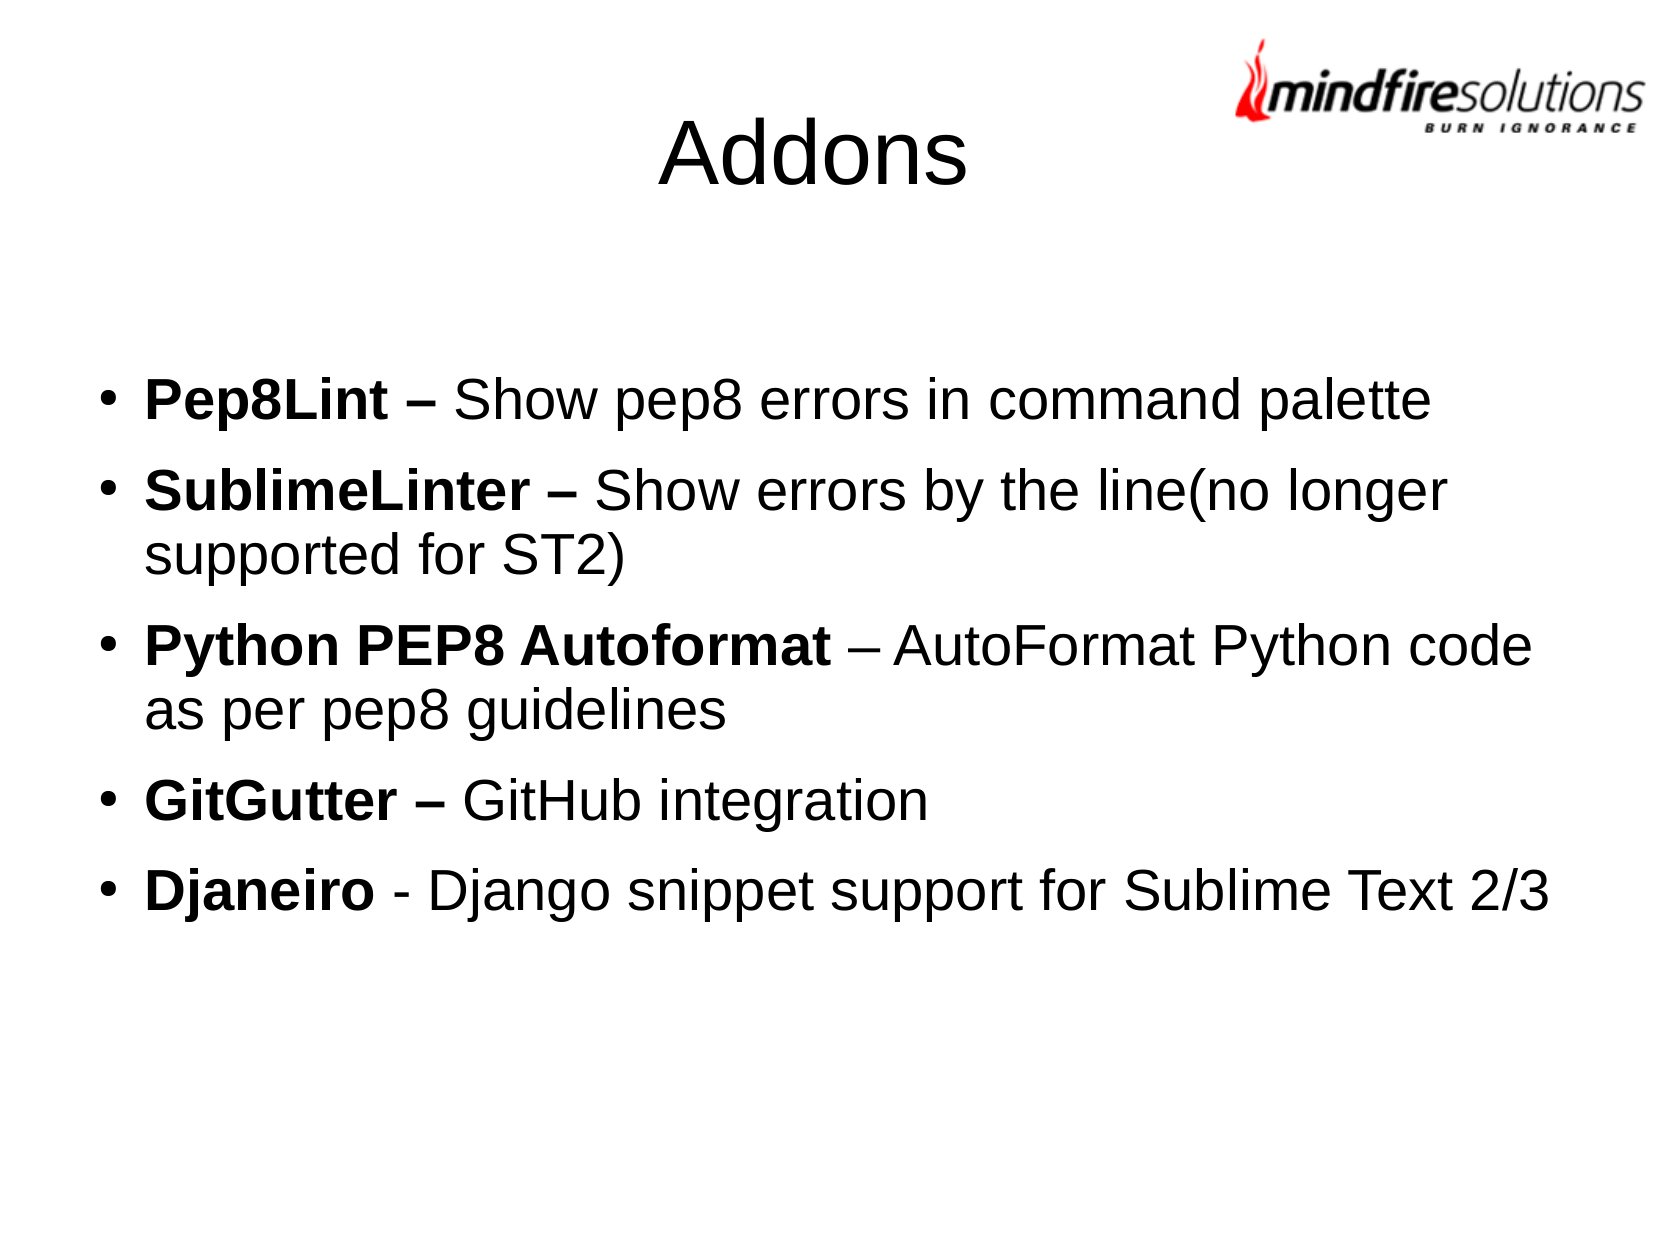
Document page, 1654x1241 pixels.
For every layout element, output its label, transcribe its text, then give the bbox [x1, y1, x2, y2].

list Pep8Lint – Show pep8 errors in command palette SublimeLinter – Show errors by the line(no longer supported for ST2) Python PEP8 Autoformat – AutoFormat Python code as per pep8 guidelines GitGutter – GitHub integration Djaneiro - Django snippet support for Sublime Text 2/3 [82, 367, 1571, 933]
picture [1228, 4, 1652, 166]
title Addons [82, 49, 1571, 257]
